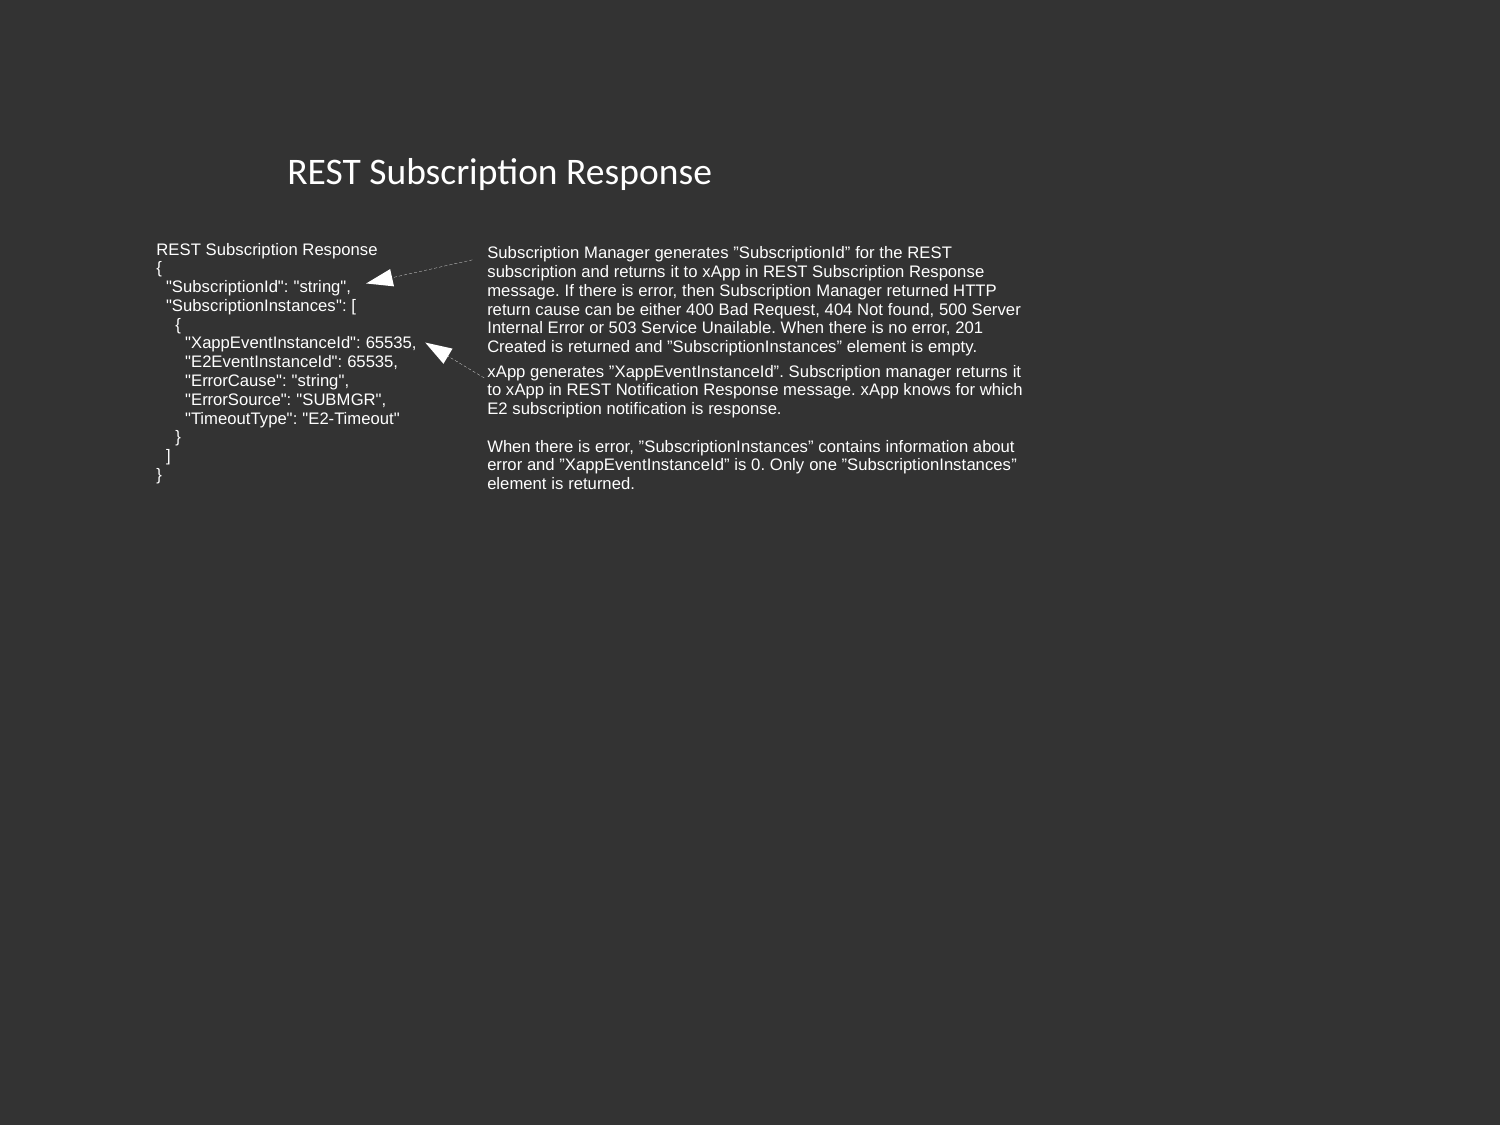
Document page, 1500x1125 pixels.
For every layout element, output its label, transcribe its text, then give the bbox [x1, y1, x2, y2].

text_box REST Subscription Response { "SubscriptionId": "string", "SubscriptionInstances": [ { "XappEventInstanceId": 65535, "E2EventInstanceId": 65535, "ErrorCause": "string", "ErrorSource": "SUBMGR", "TimeoutType": "E2-Timeout" } ] } [141, 232, 520, 980]
text_box xApp generates ”XappEventInstanceId”. Subscription manager returns it to xApp in REST Notification Response message. xApp knows for which E2 subscription notification is response. When there is error, ”SubscriptionInstances” contains information about error and ”XappEventInstanceId” is 0. Only one ”SubscriptionInstances” element is returned. [472, 354, 1040, 501]
text_box Subscription Manager generates ”SubscriptionId” for the REST subscription and returns it to xApp in REST Subscription Response message. If there is error, then Subscription Manager returned HTTP return cause can be either 400 Bad Request, 404 Not found, 500 Server Internal Error or 503 Service Unailable. When there is no error, 201 Created is returned and ”SubscriptionInstances” element is empty. [472, 236, 1052, 458]
title REST Subscription Response [287, 118, 863, 233]
